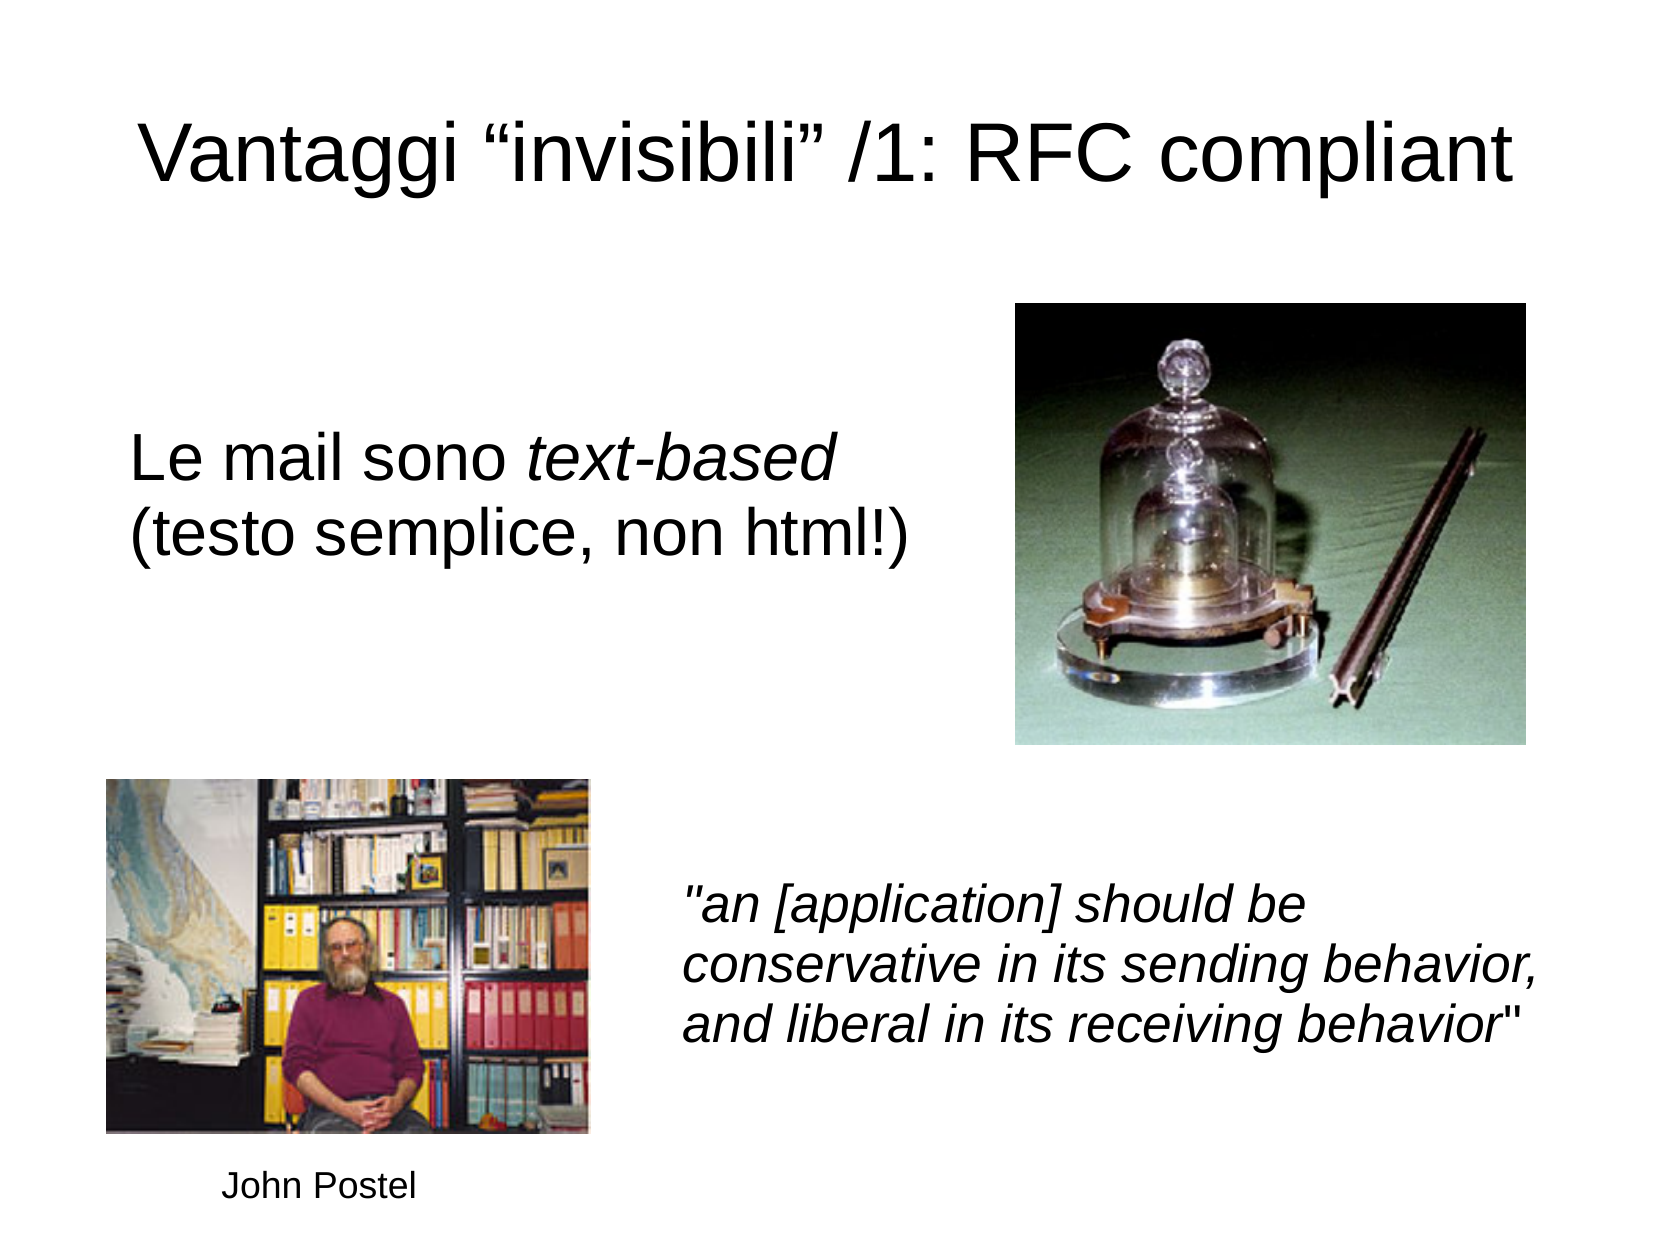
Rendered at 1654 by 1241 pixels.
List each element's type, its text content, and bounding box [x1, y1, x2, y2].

picture [1015, 303, 1526, 745]
text_box John Postel [206, 1157, 432, 1215]
list Le mail sono text-based (testo semplice, non html!) [59, 420, 981, 603]
picture [106, 779, 591, 1134]
list "an [application] should be conservative in its sending behavior, and liberal in its receiving behavior" [625, 874, 1548, 1057]
title Vantaggi “invisibili” /1: RFC compliant [82, 49, 1571, 257]
